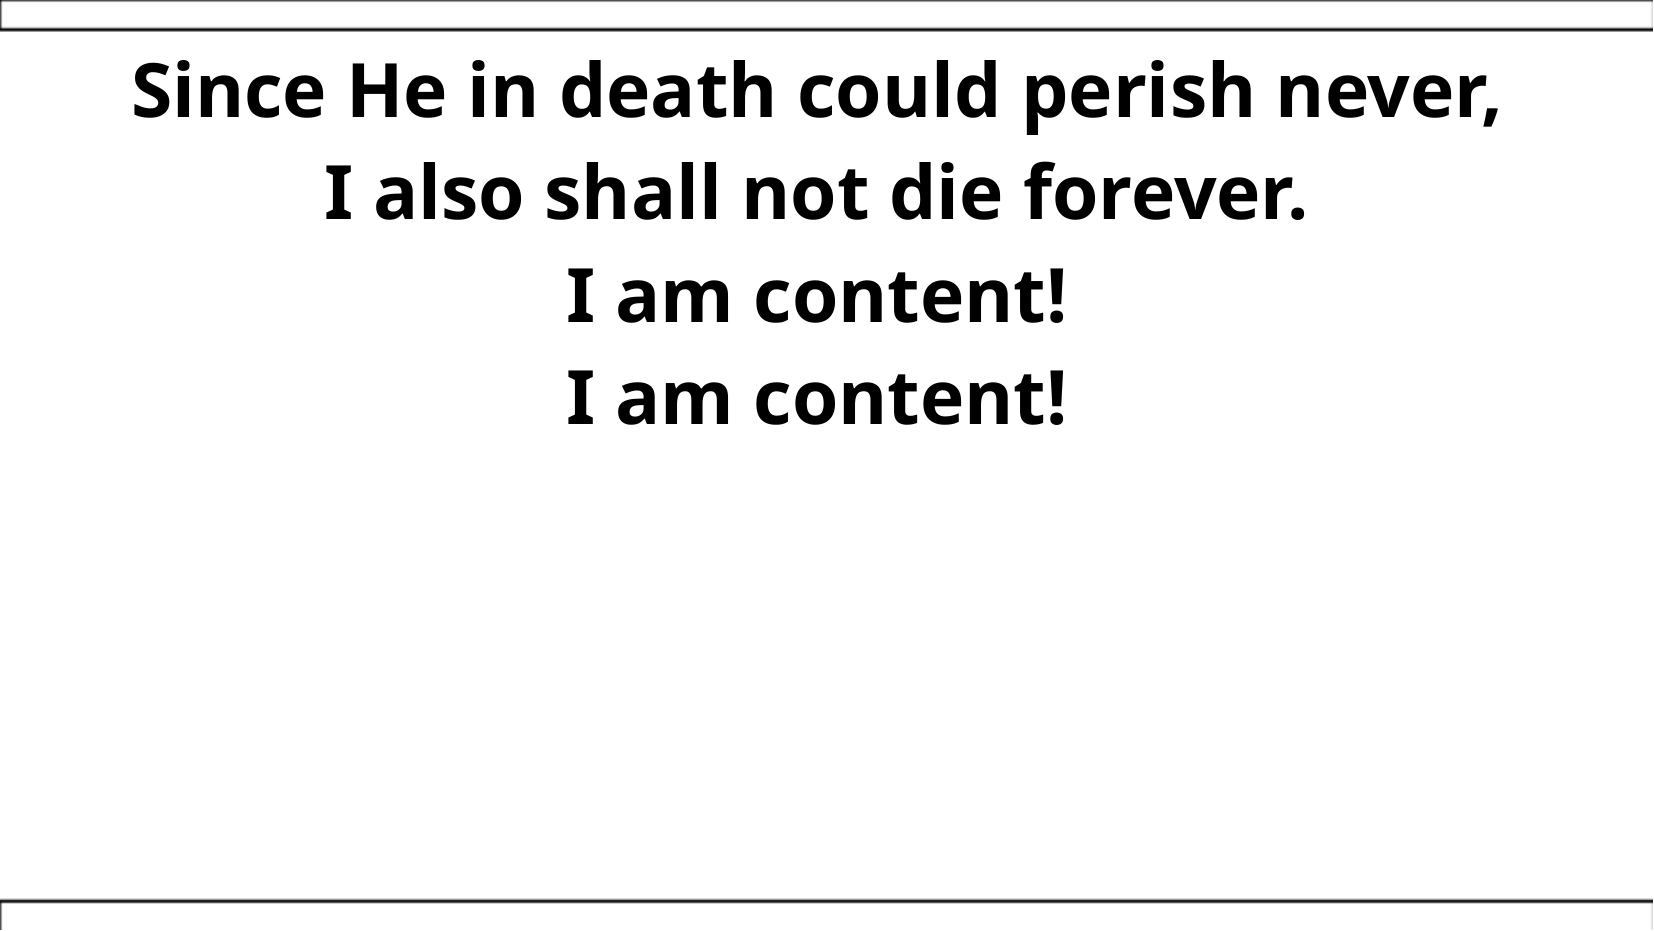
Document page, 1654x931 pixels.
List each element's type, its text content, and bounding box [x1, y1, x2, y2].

picture [0, 0, 1653, 930]
text_box Since He in death could perish never, I also shall not die forever. I am content! I am content! [75, 30, 1561, 445]
